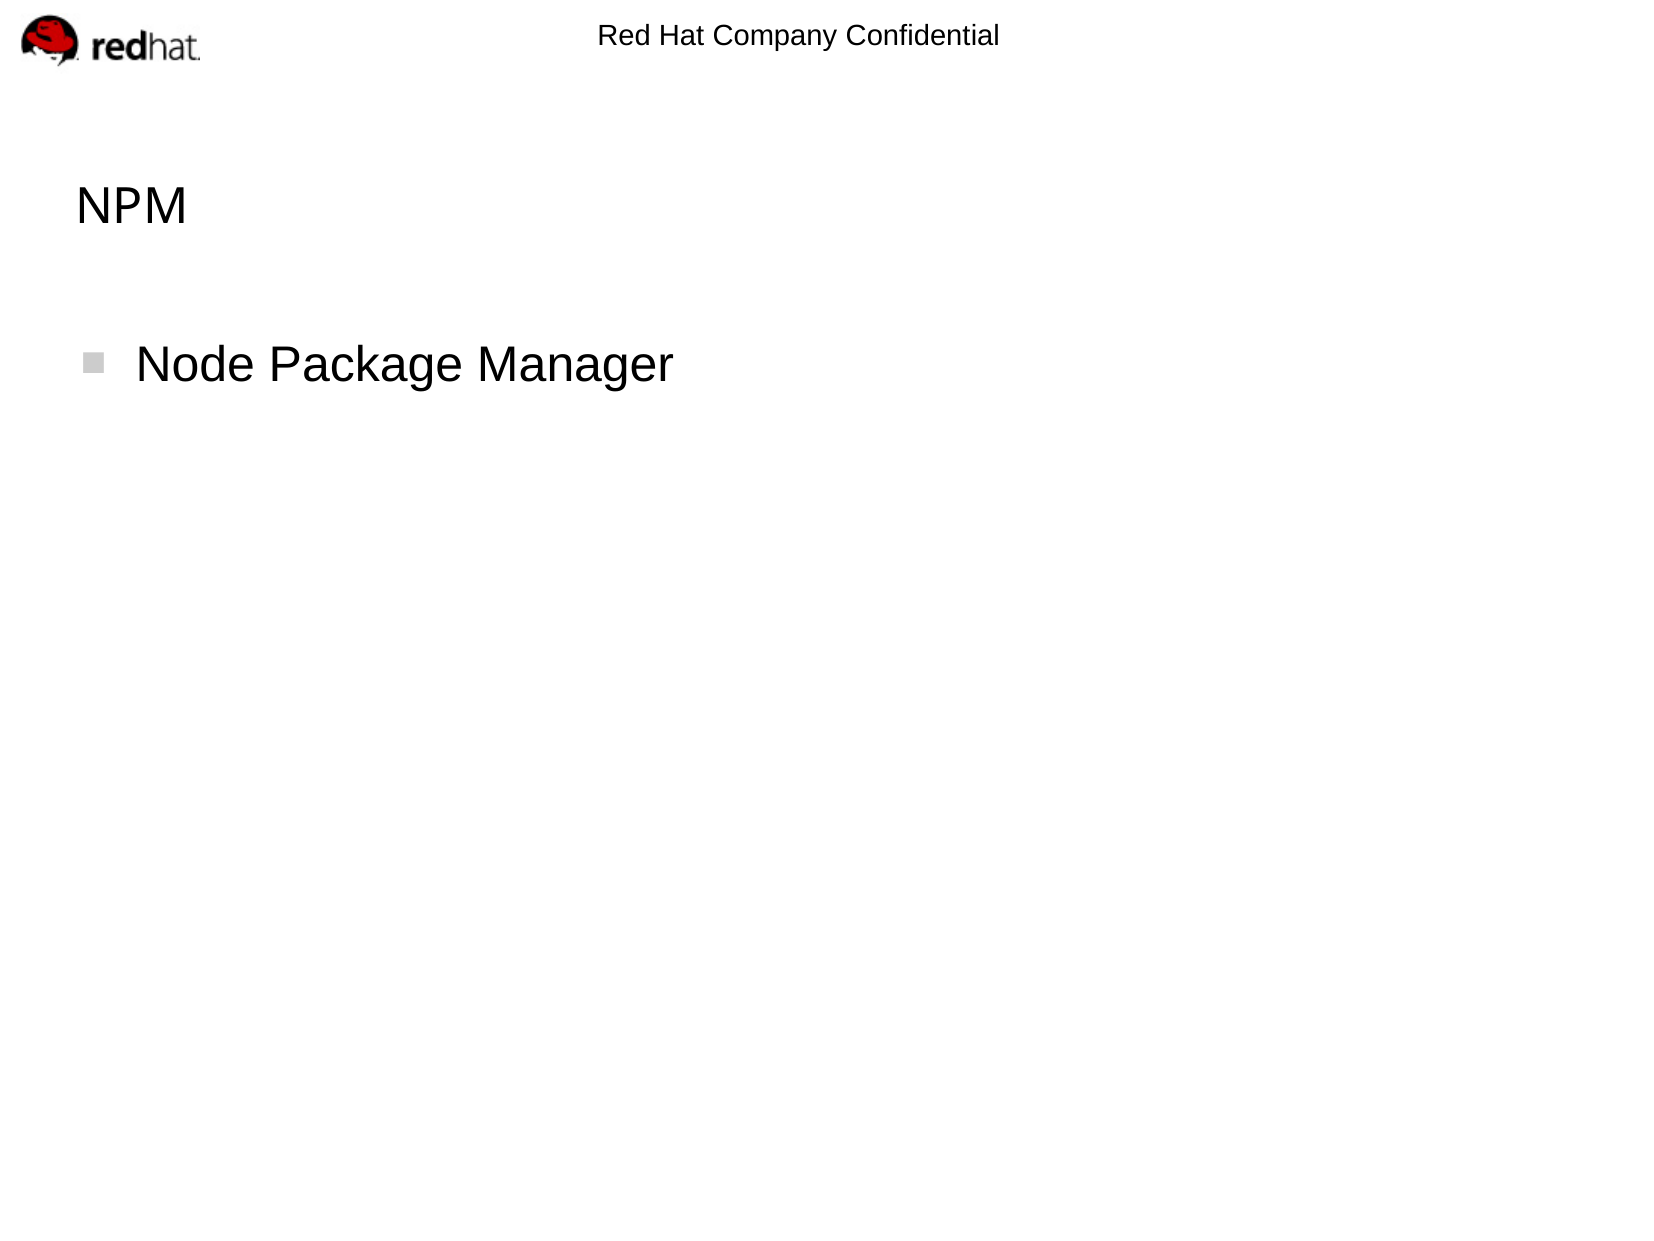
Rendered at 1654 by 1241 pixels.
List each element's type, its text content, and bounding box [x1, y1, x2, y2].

picture [20, 13, 200, 74]
title NPM [75, 144, 1506, 263]
list Node Package Manager [77, 264, 1500, 1174]
